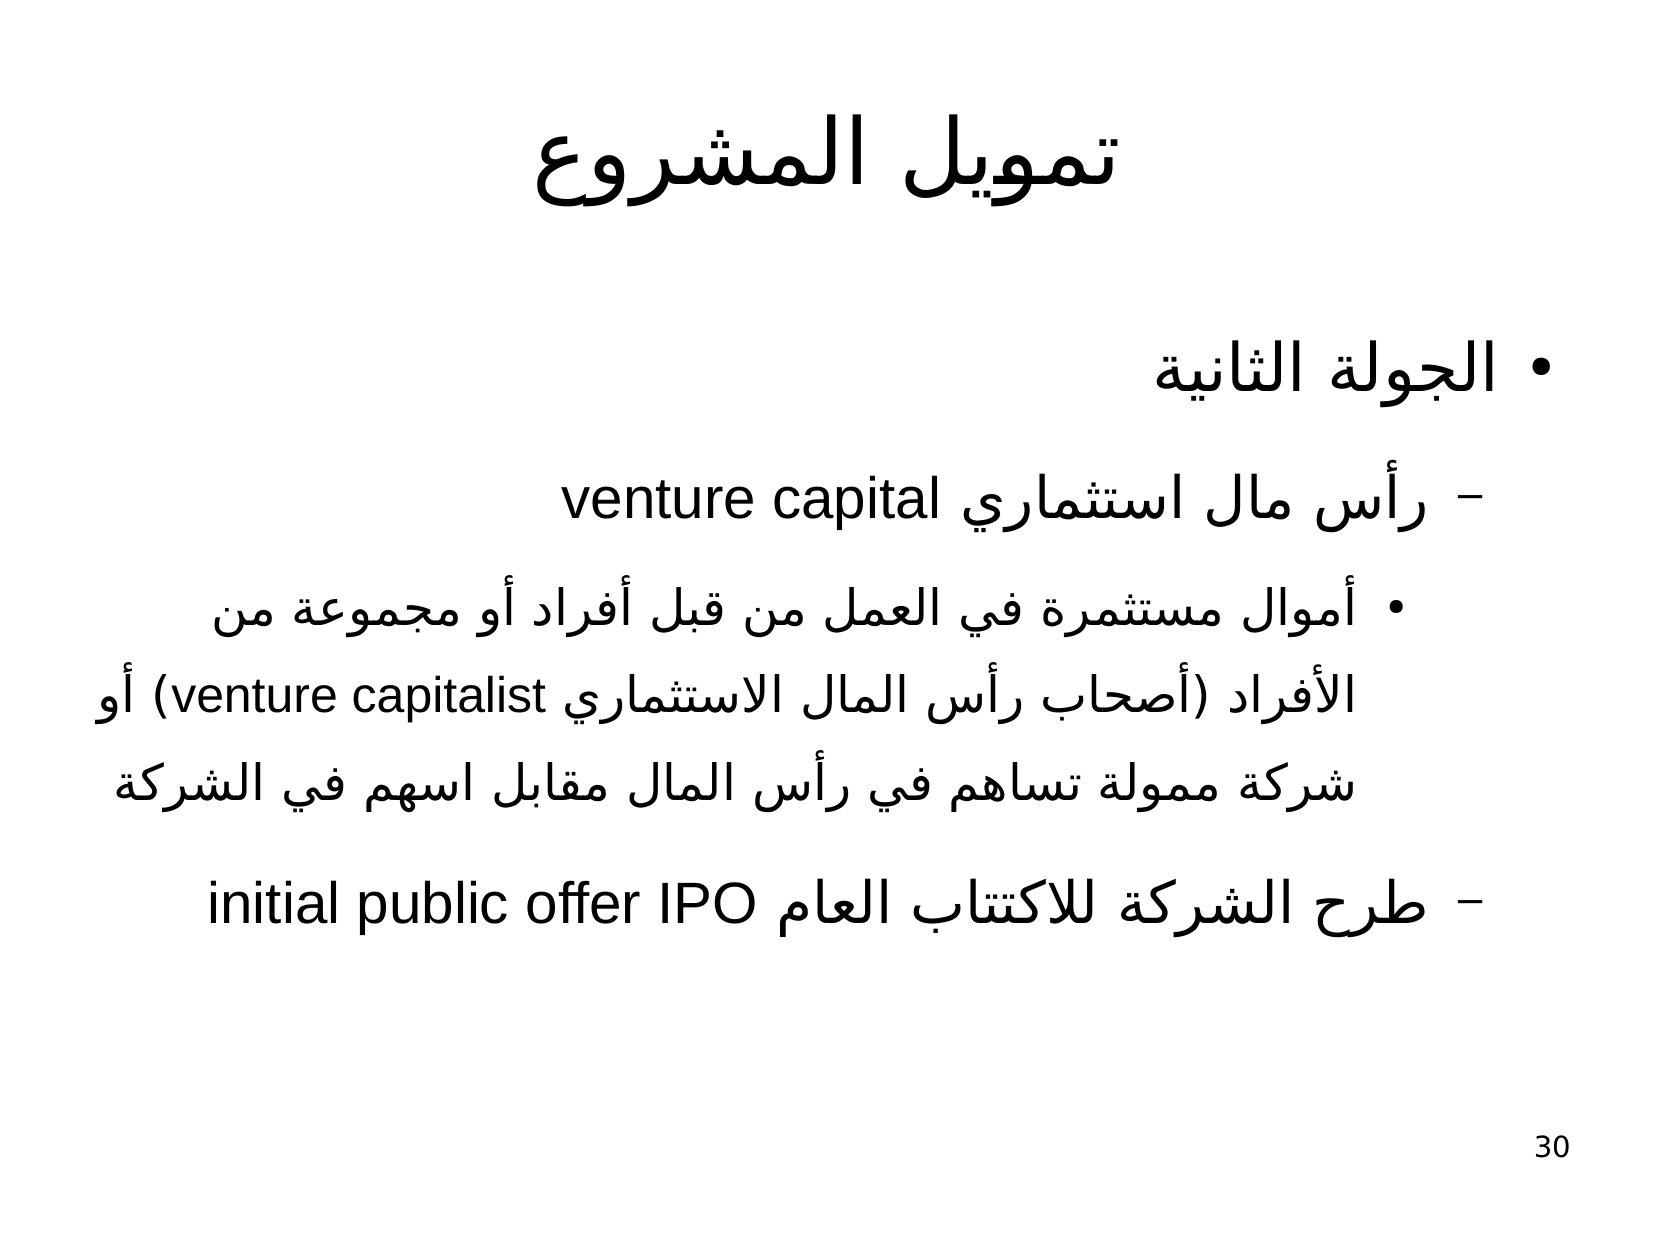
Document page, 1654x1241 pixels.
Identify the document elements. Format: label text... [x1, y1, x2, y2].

list الجولة الثانية رأس مال استثماري venture capital أموال مستثمرة في العمل من قبل أفراد أو مجموعة من الأفراد (أصحاب رأس المال الاستثماري venture capitalist) أو شركة ممولة تساهم في رأس المال مقابل اسهم في الشركة طرح الشركة للاكتتاب العام initial public offer IPO [82, 290, 1571, 1010]
title تمويل المشروع [82, 49, 1571, 257]
